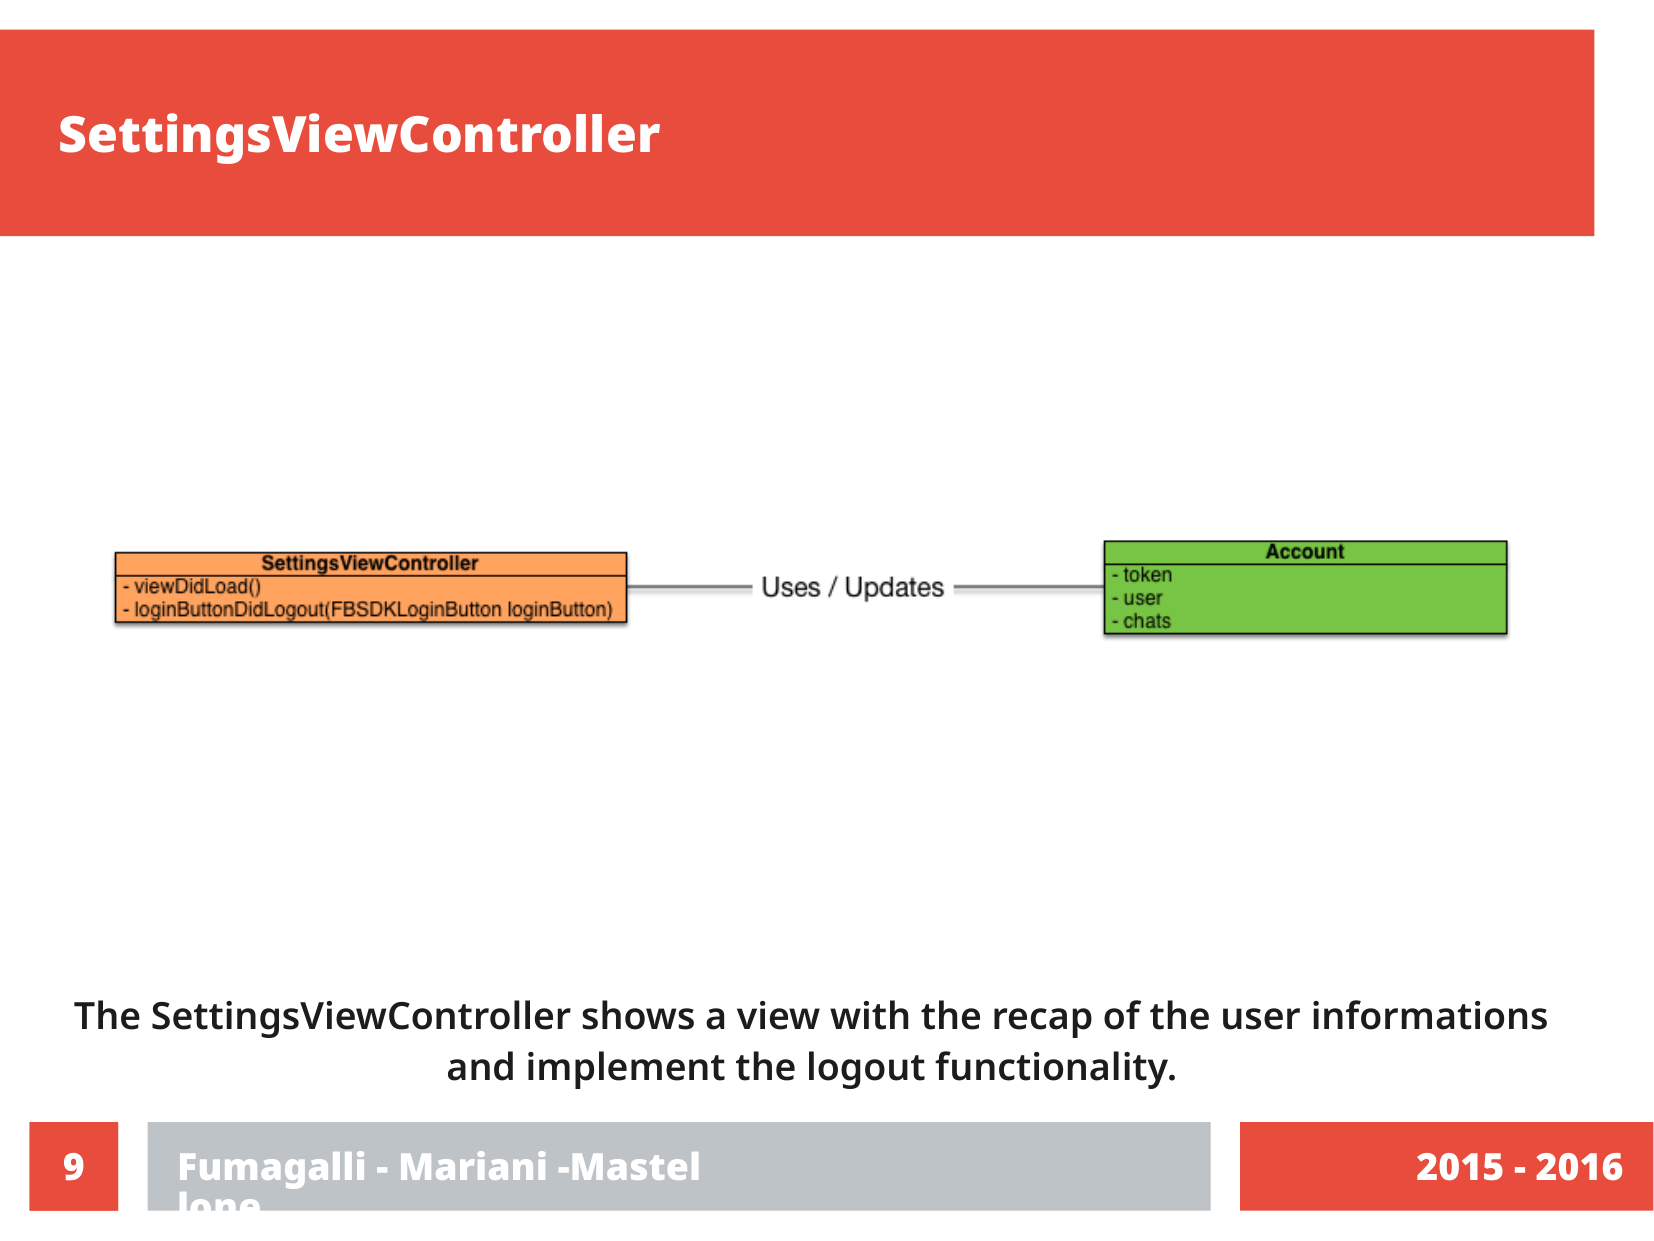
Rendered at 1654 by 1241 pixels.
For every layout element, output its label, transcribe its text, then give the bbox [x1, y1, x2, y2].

picture [59, 473, 1625, 752]
list The SettingsViewController shows a view with the recap of the user informations and implement the logout functionality. [59, 752, 1565, 1092]
title SettingsViewController [59, 59, 1595, 207]
